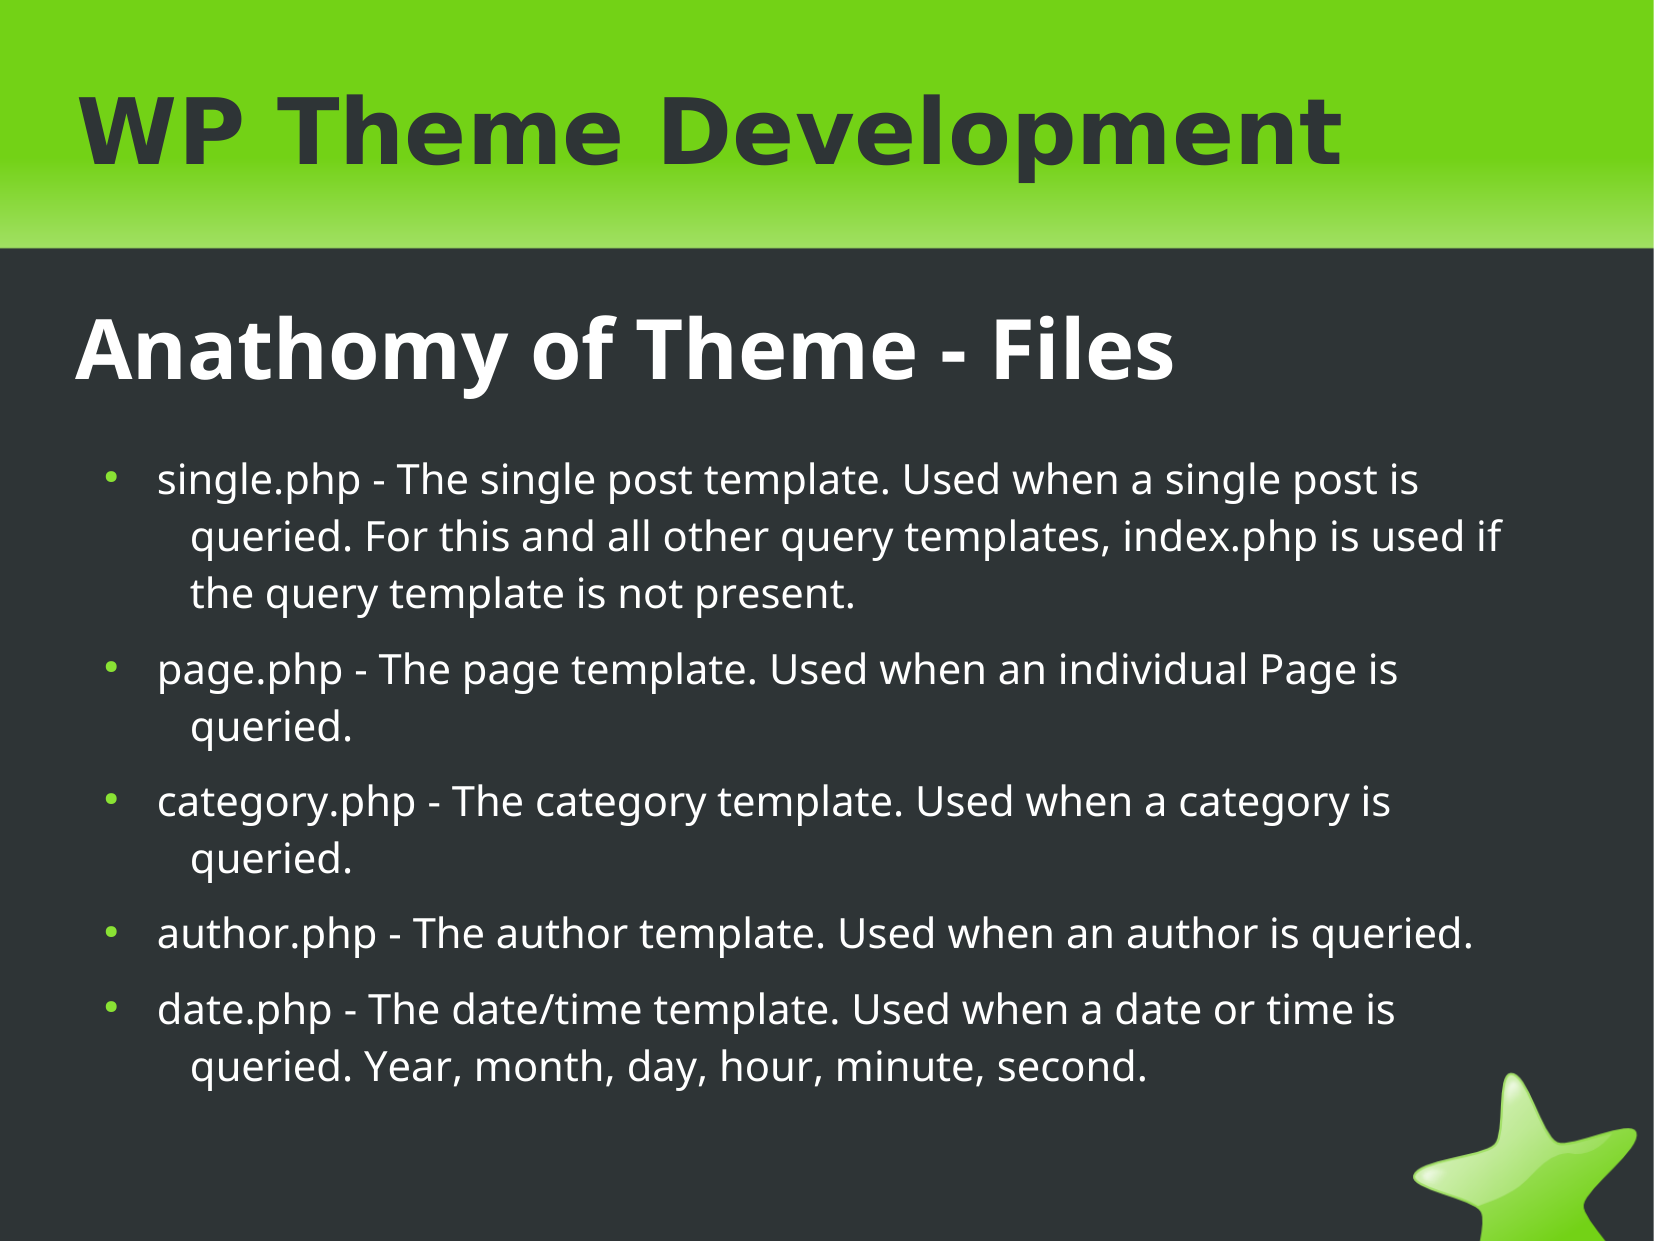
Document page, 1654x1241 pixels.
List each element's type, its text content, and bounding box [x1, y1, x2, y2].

list Anathomy of Theme - Files [75, 290, 1572, 413]
picture [0, 0, 1654, 1241]
list single.php - The single post template. Used when a single post is queried. For this and all other query templates, index.php is used if the query template is not present. page.php - The page template. Used when an individual Page is queried. category.php - The category template. Used when a category is queried. author.php - The author template. Used when an author is queried. date.php - The date/time template. Used when a date or time is queried. Year, month, day, hour, minute, second. [75, 450, 1530, 1163]
title WP Theme Development [76, 29, 1565, 237]
